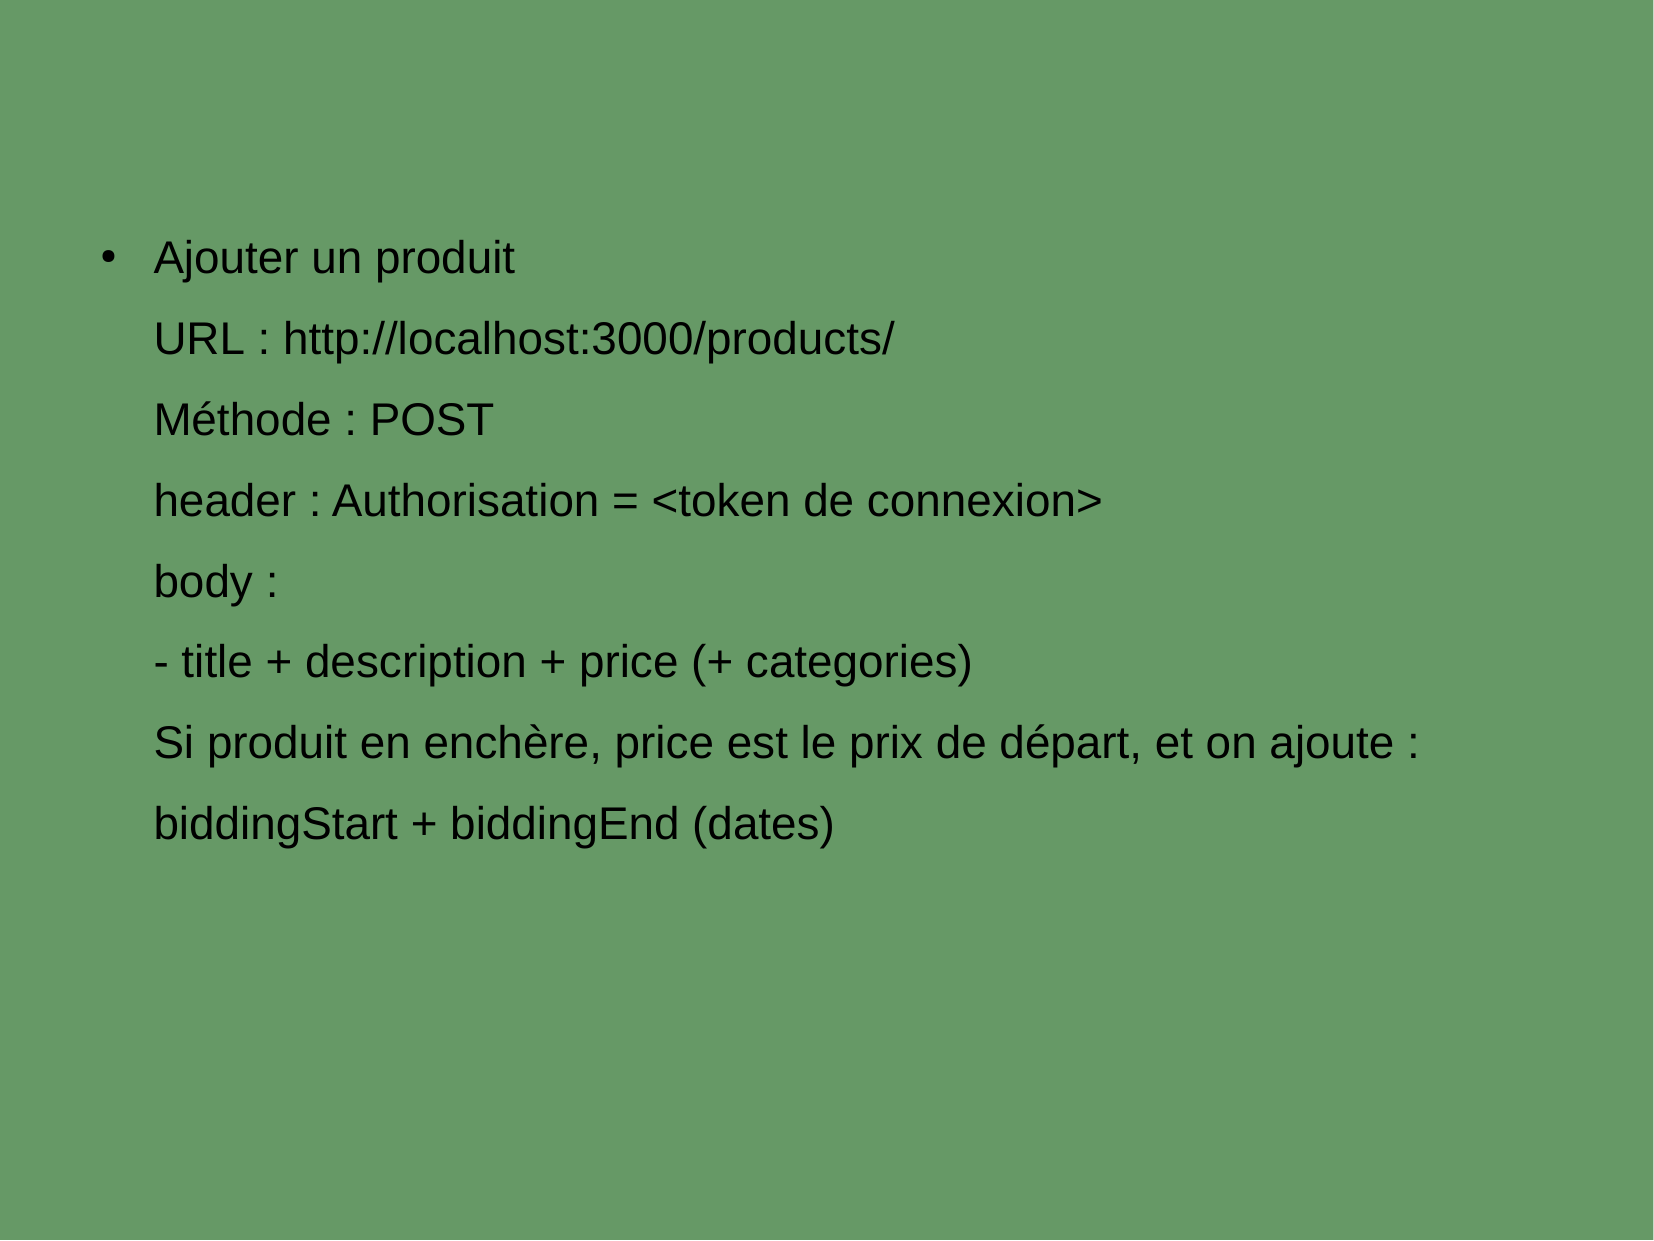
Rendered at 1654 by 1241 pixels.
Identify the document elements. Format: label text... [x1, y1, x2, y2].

list Ajouter un produit URL : http://localhost:3000/products/ Méthode : POST header : Authorisation = <token de connexion> body : - title + description + price (+ categories) Si produit en enchère, price est le prix de départ, et on ajoute : biddingStart + biddingEnd (dates) [82, 70, 1571, 1182]
